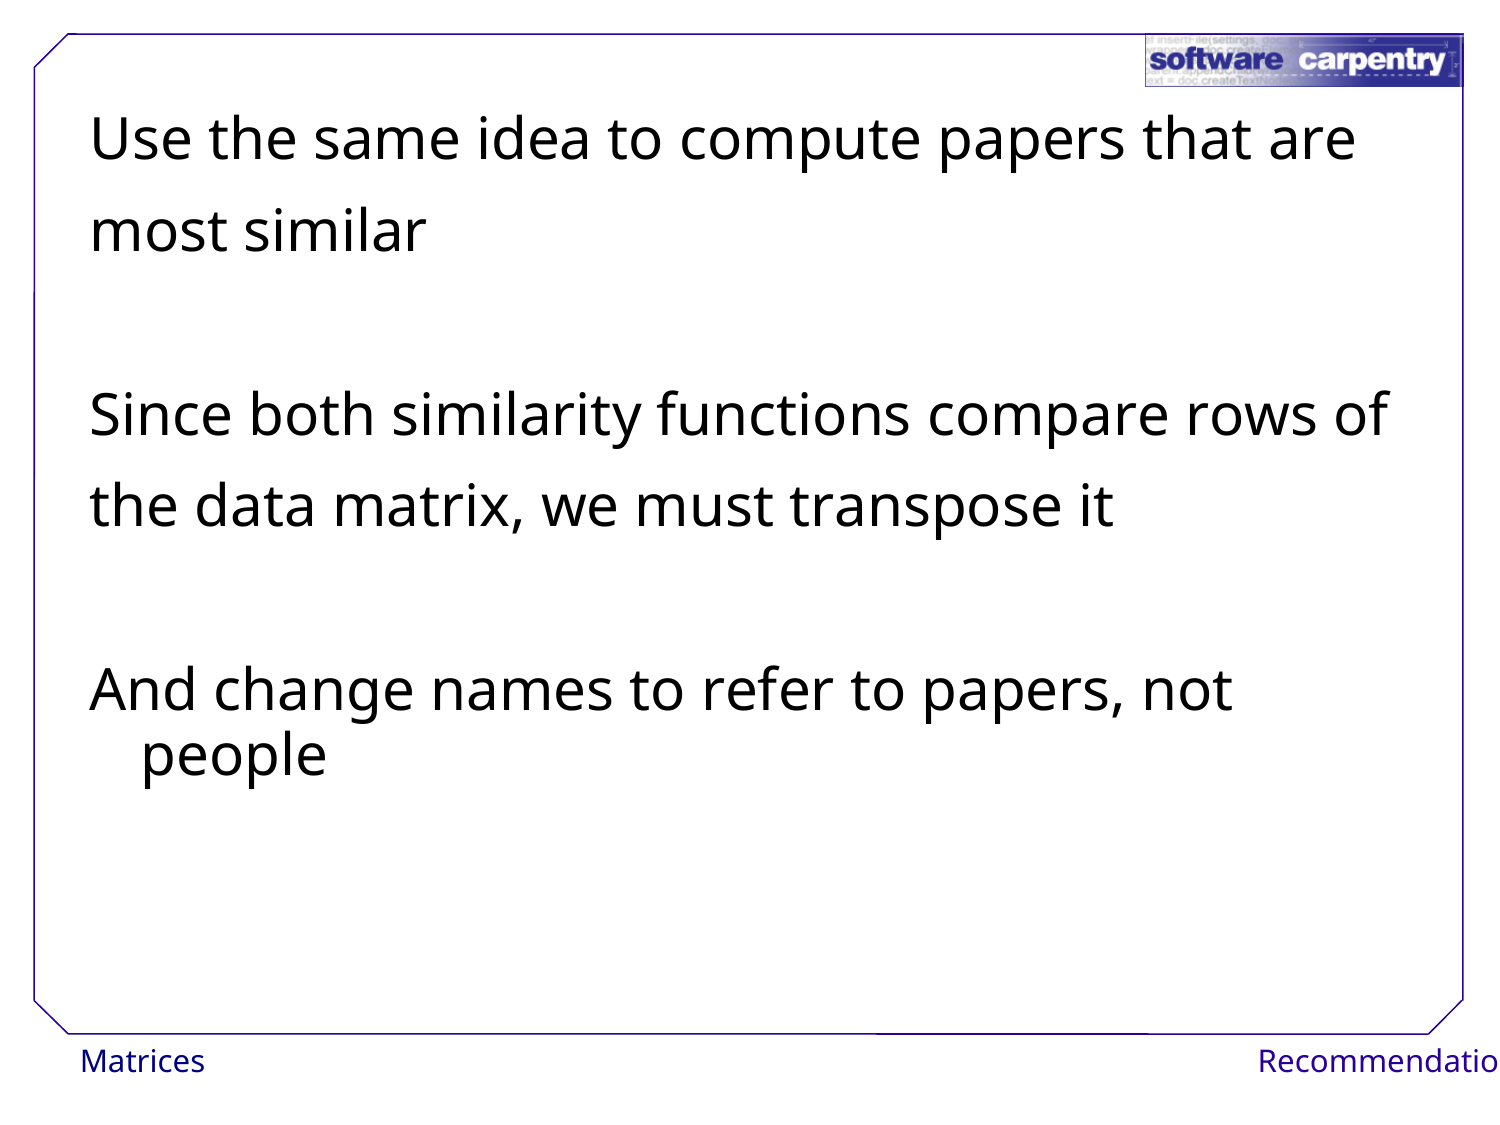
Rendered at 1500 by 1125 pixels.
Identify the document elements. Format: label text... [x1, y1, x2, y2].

picture [1145, 33, 1464, 87]
list Use the same idea to compute papers that are most similar Since both similarity functions compare rows of the data matrix, we must transpose it And change names to refer to papers, not people [75, 99, 1426, 1001]
